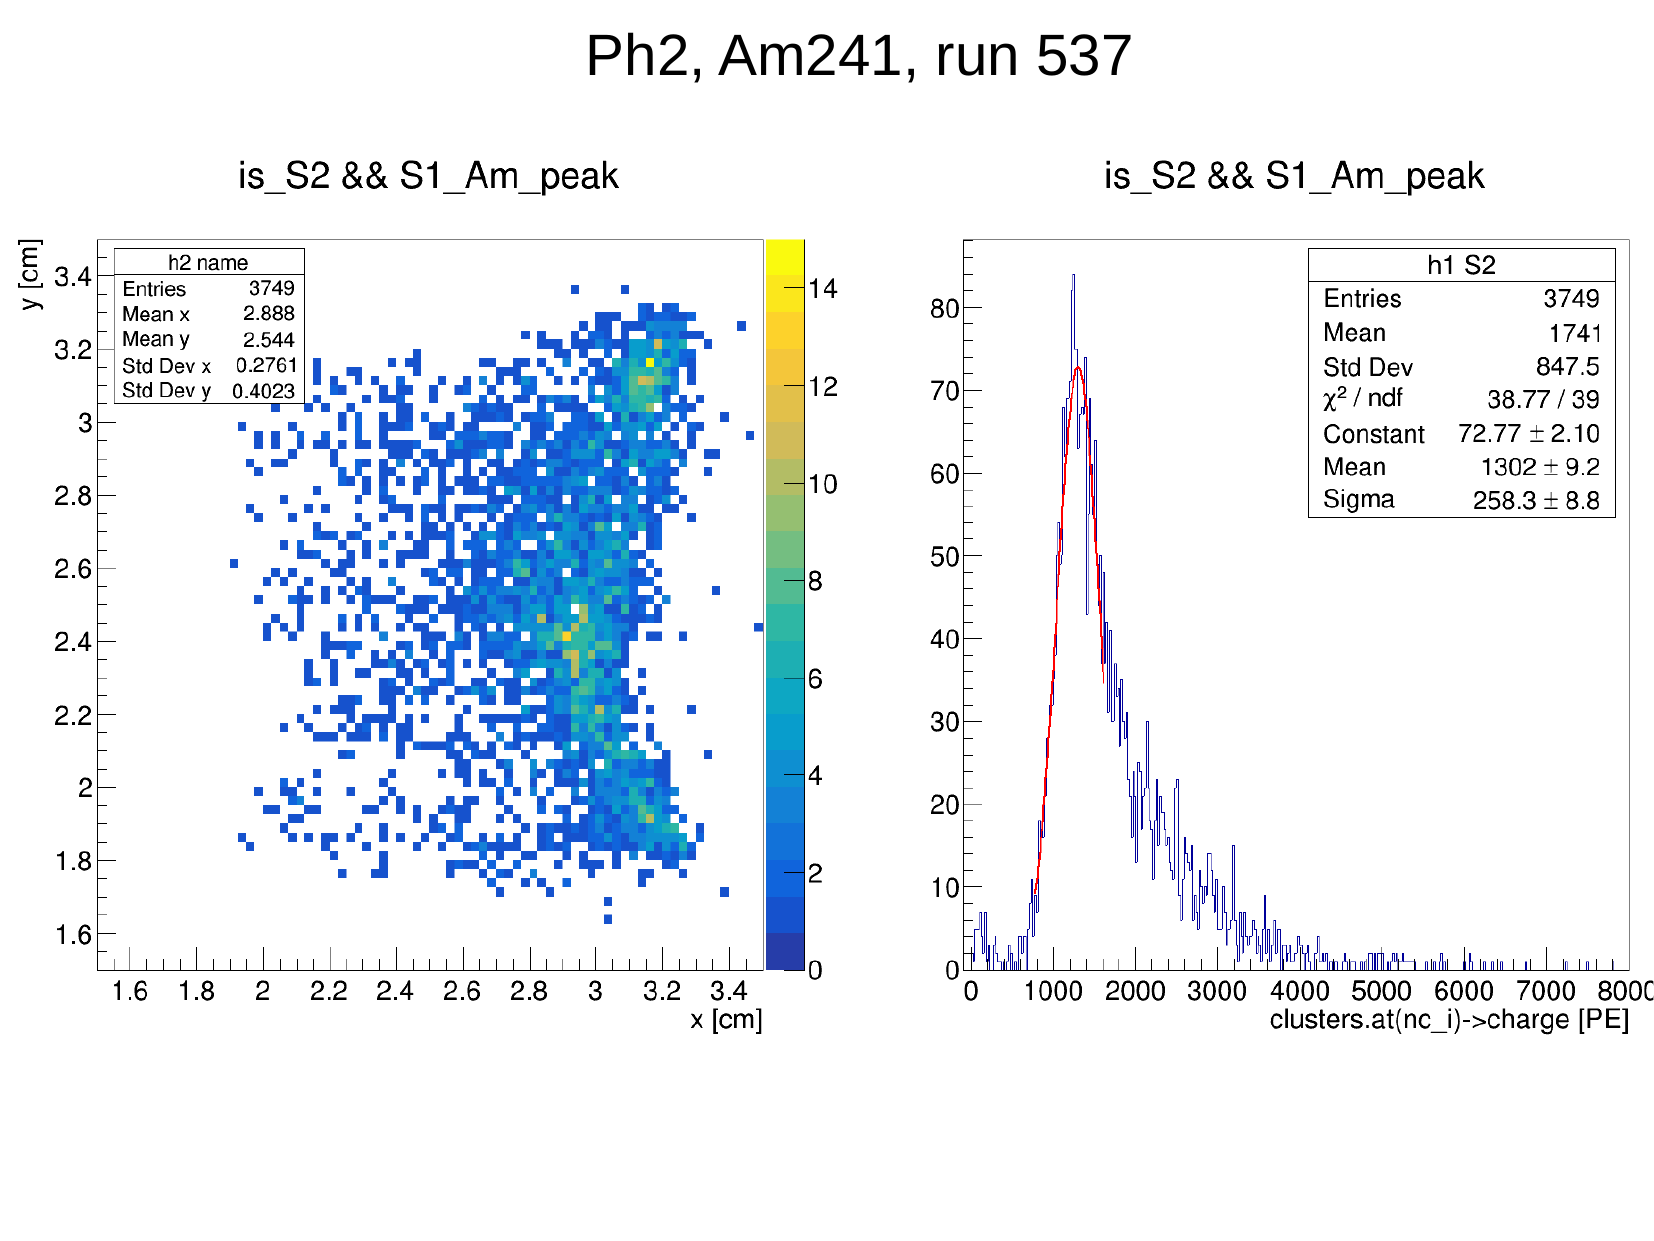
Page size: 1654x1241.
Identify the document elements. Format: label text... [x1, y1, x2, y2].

picture [6, 145, 1654, 1040]
text_box Ph2, Am241, run 537 [519, 15, 1201, 145]
